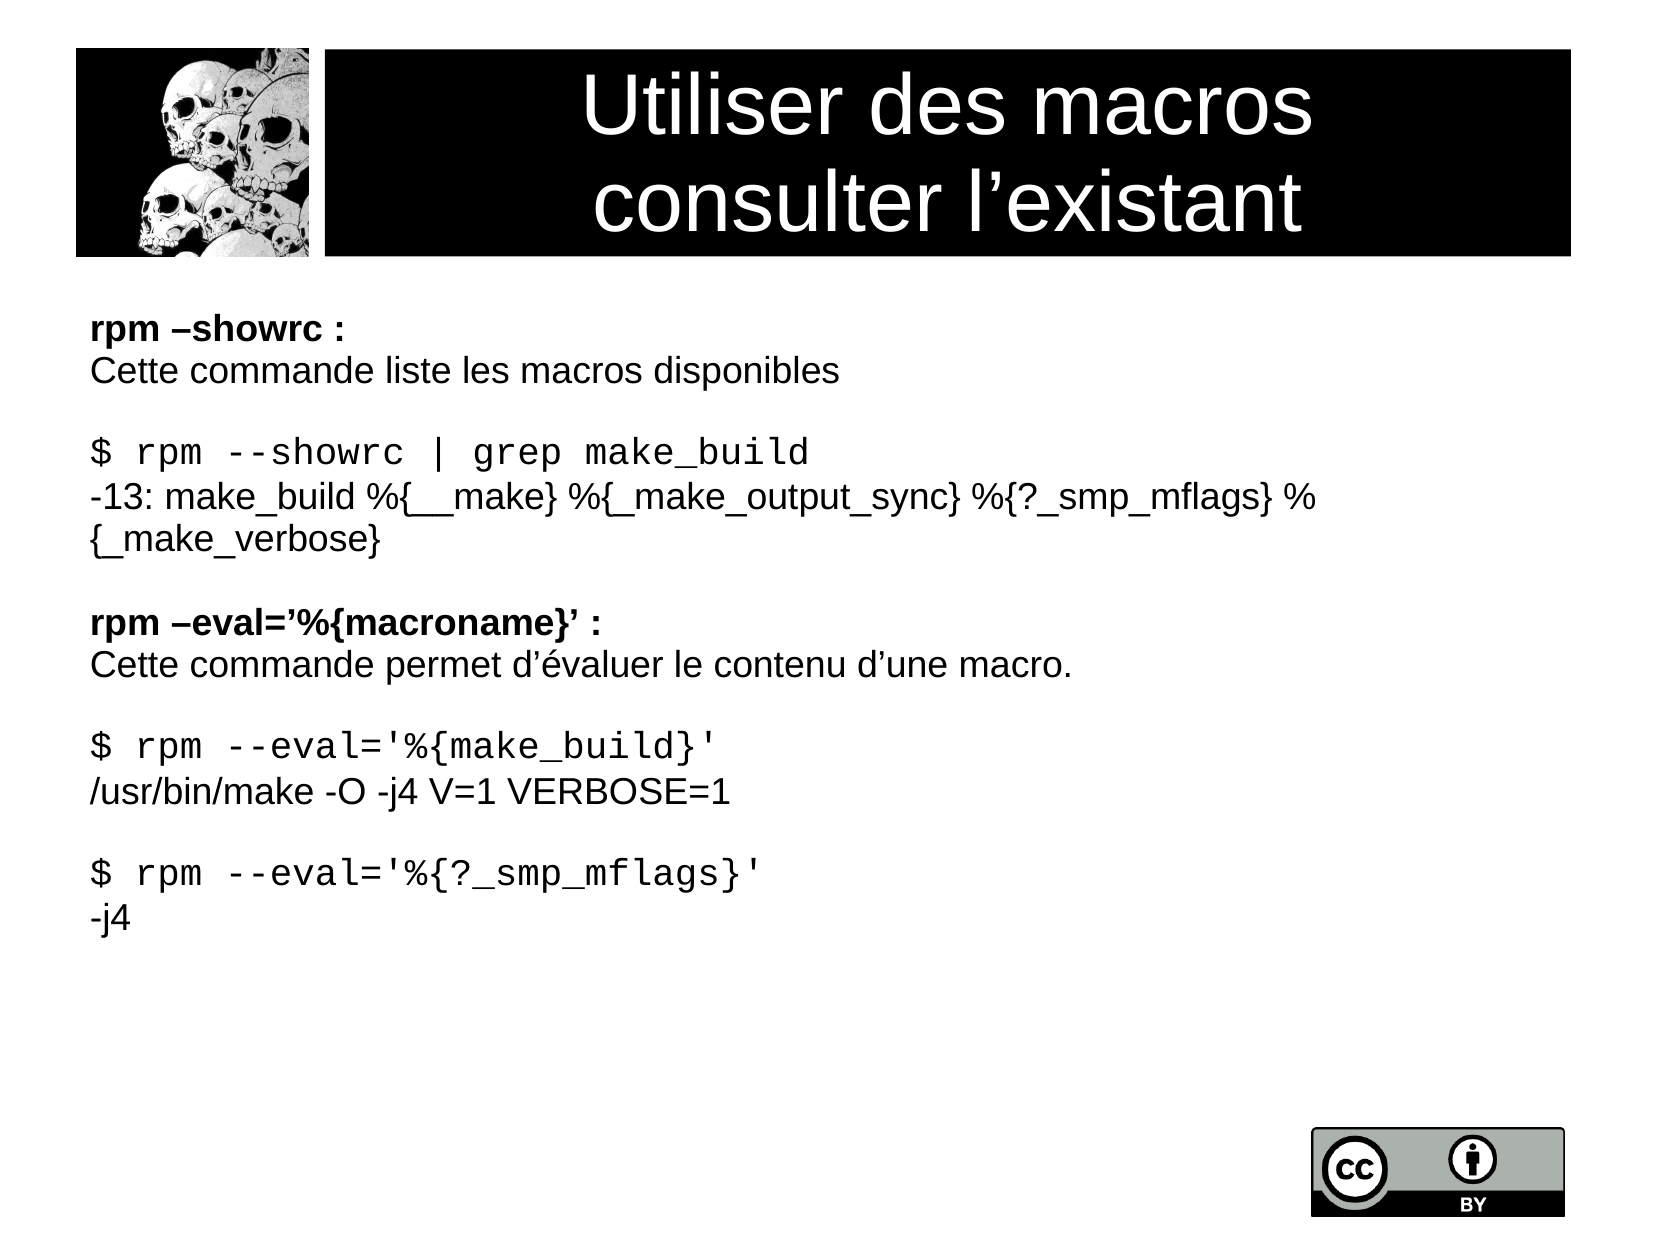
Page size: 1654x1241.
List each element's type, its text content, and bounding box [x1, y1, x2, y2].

picture [1311, 1127, 1565, 1217]
title Utiliser des macros consulter l’existant [324, 49, 1571, 257]
text_box rpm –showrc : Cette commande liste les macros disponibles $ rpm --showrc | grep make_build -13: make_build %{__make} %{_make_output_sync} %{?_smp_mflags} %{_make_verbose} rpm –eval=’%{macroname}’ : Cette commande permet d’évaluer le contenu d’une macro. $ rpm --eval='%{make_build}' /usr/bin/make -O -j4 V=1 VERBOSE=1 $ rpm --eval='%{?_smp_mflags}' -j4 [75, 300, 1576, 947]
picture [76, 48, 309, 257]
